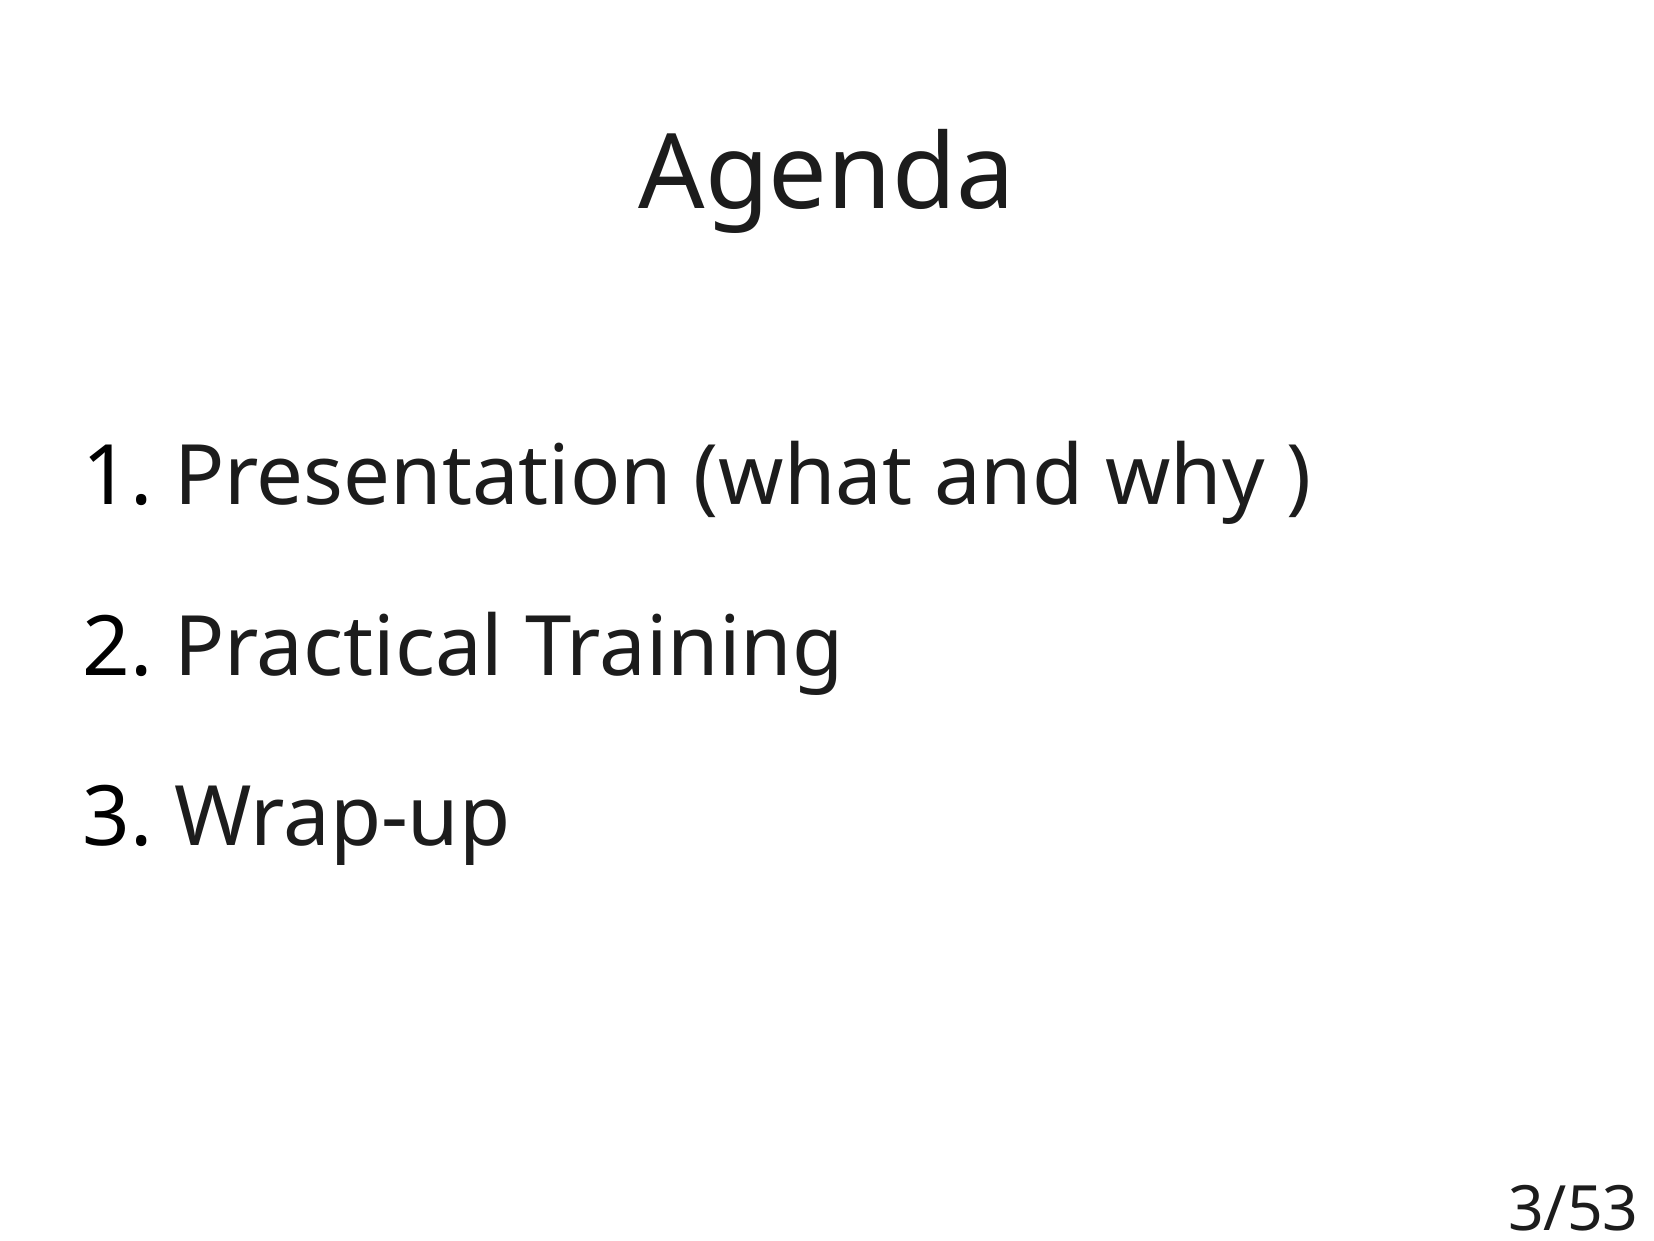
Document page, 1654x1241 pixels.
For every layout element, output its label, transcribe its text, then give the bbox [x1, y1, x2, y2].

title Agenda [82, 64, 1571, 272]
text_box <numer>/53 [1071, 1155, 1654, 1241]
subtitle Presentation (what and why ) Practical Training Wrap-up [82, 290, 1571, 1109]
